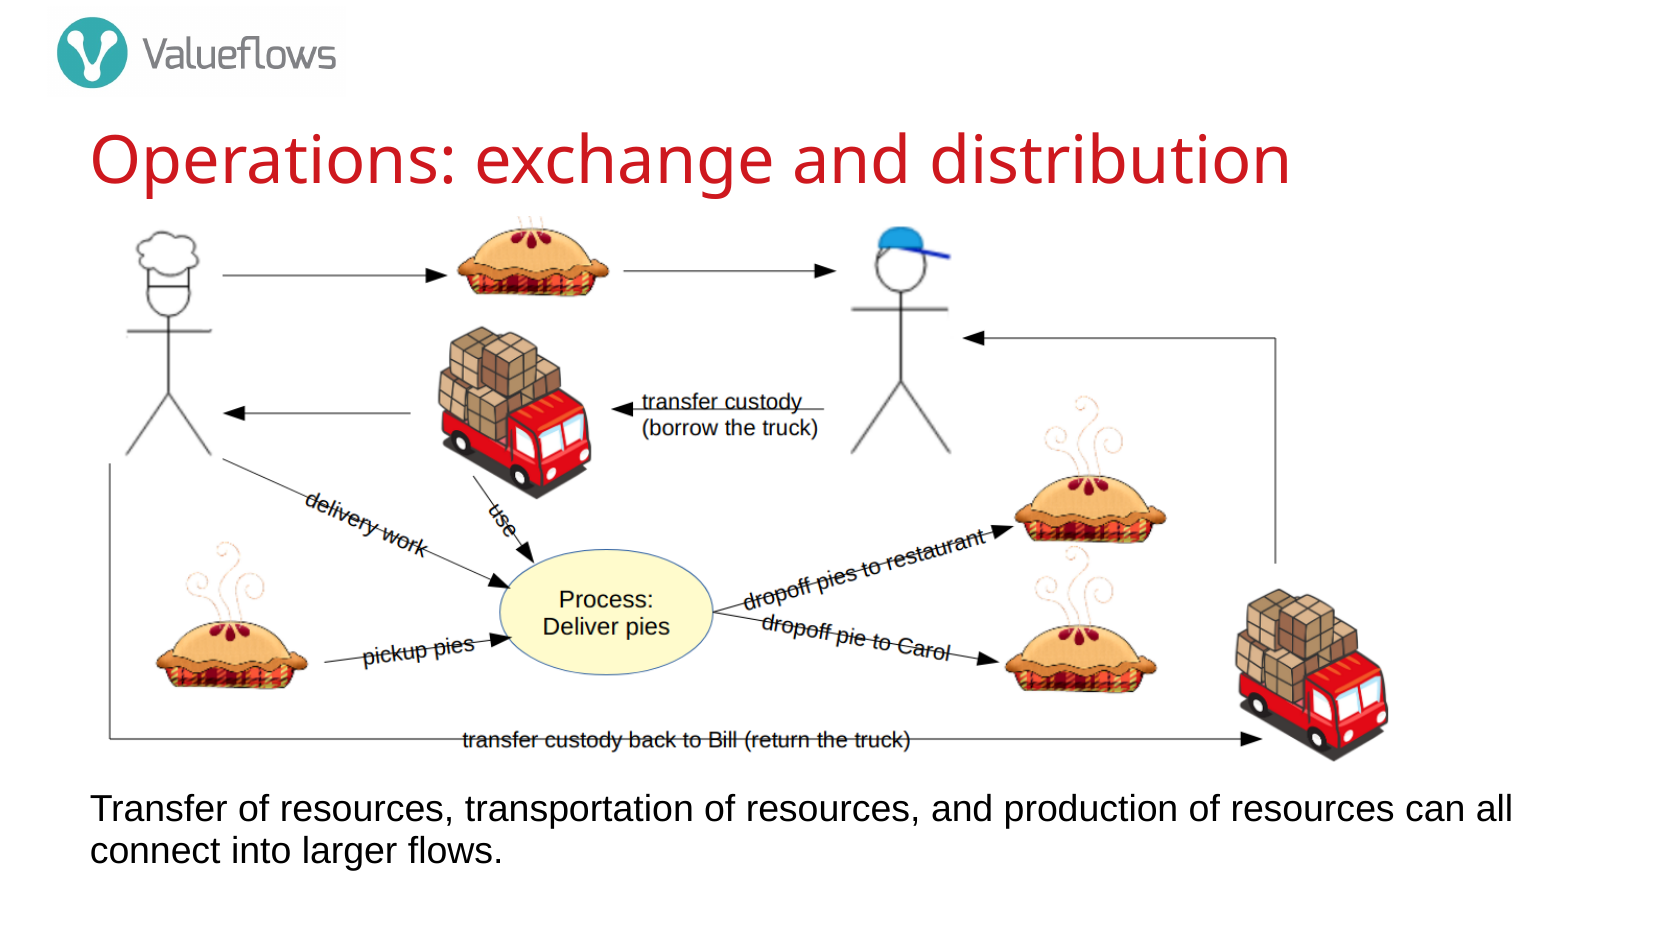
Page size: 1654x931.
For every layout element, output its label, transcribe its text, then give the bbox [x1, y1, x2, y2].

text_box Operations: exchange and distribution [75, 105, 1439, 198]
picture [47, 6, 346, 97]
text_box Transfer of resources, transportation of resources, and production of resources can all connect into larger flows. [75, 780, 1591, 879]
picture [91, 216, 1407, 780]
